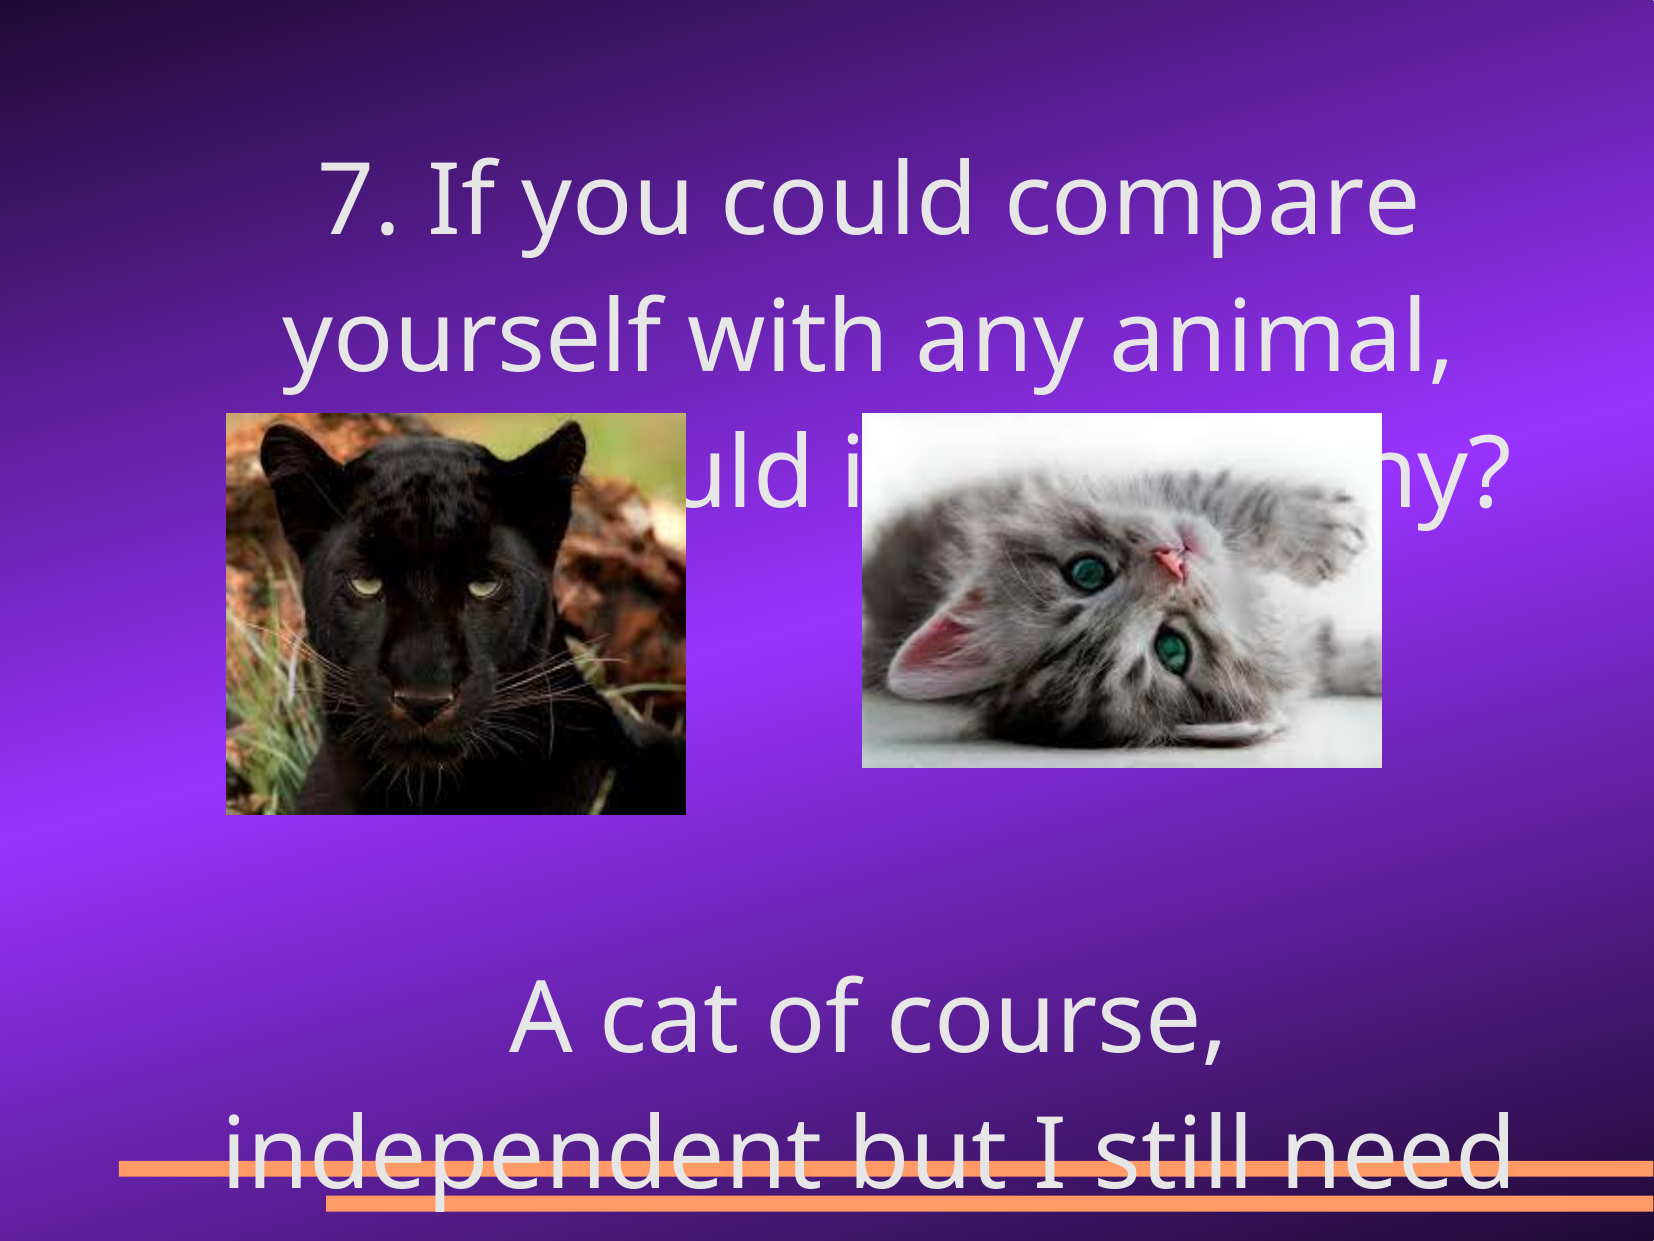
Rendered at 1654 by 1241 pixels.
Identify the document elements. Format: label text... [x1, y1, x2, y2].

picture [226, 413, 686, 815]
list 7. If you could compare yourself with any animal, which would it be and why? A cat of course, independent but I still need others (wild but also affectionate) [132, 128, 1524, 1044]
picture [862, 413, 1382, 768]
